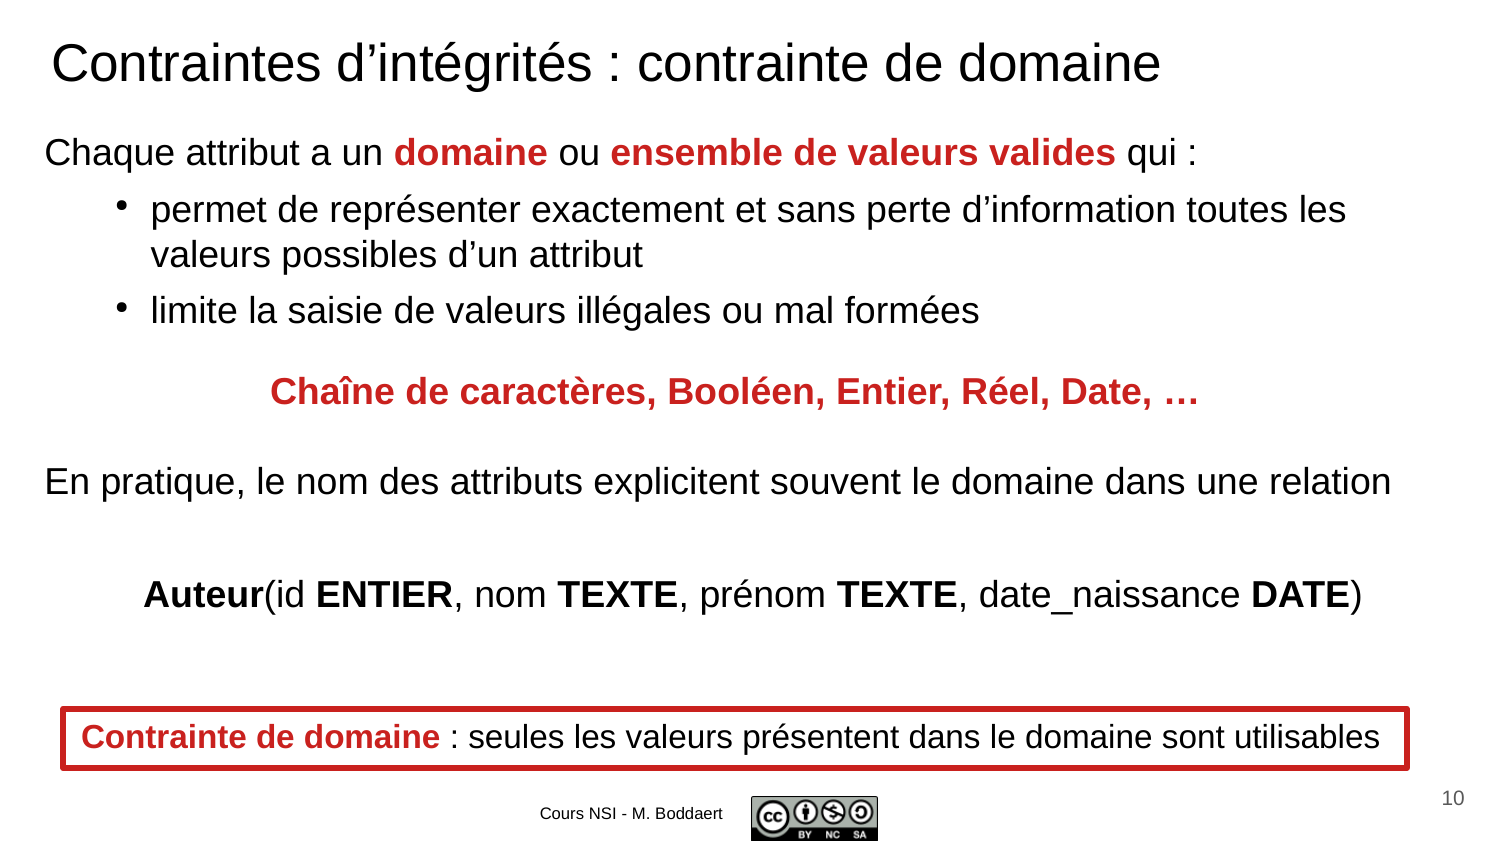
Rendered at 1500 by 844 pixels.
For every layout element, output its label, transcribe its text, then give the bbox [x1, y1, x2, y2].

text_box Chaîne de caractères, Booléen, Entier, Réel, Date, … [252, 360, 1212, 425]
text_box Chaque attribut a un domaine ou ensemble de valeurs valides qui : permet de représenter exactement et sans perte d’information toutes les valeurs possibles d’un attribut limite la saisie de valeurs illégales ou mal formées En pratique, le nom des attributs explicitent souvent le domaine dans une relation Auteur(id ENTIER, nom TEXTE, prénom TEXTE, date_naissance DATE) [29, 120, 1477, 760]
picture [751, 796, 878, 841]
title Contraintes d’intégrités : contrainte de domaine [51, 13, 1449, 108]
text_box Contrainte de domaine : seules les valeurs présentent dans le domaine sont utilisables [63, 708, 1407, 769]
slide_number <numéro> [1389, 764, 1480, 830]
